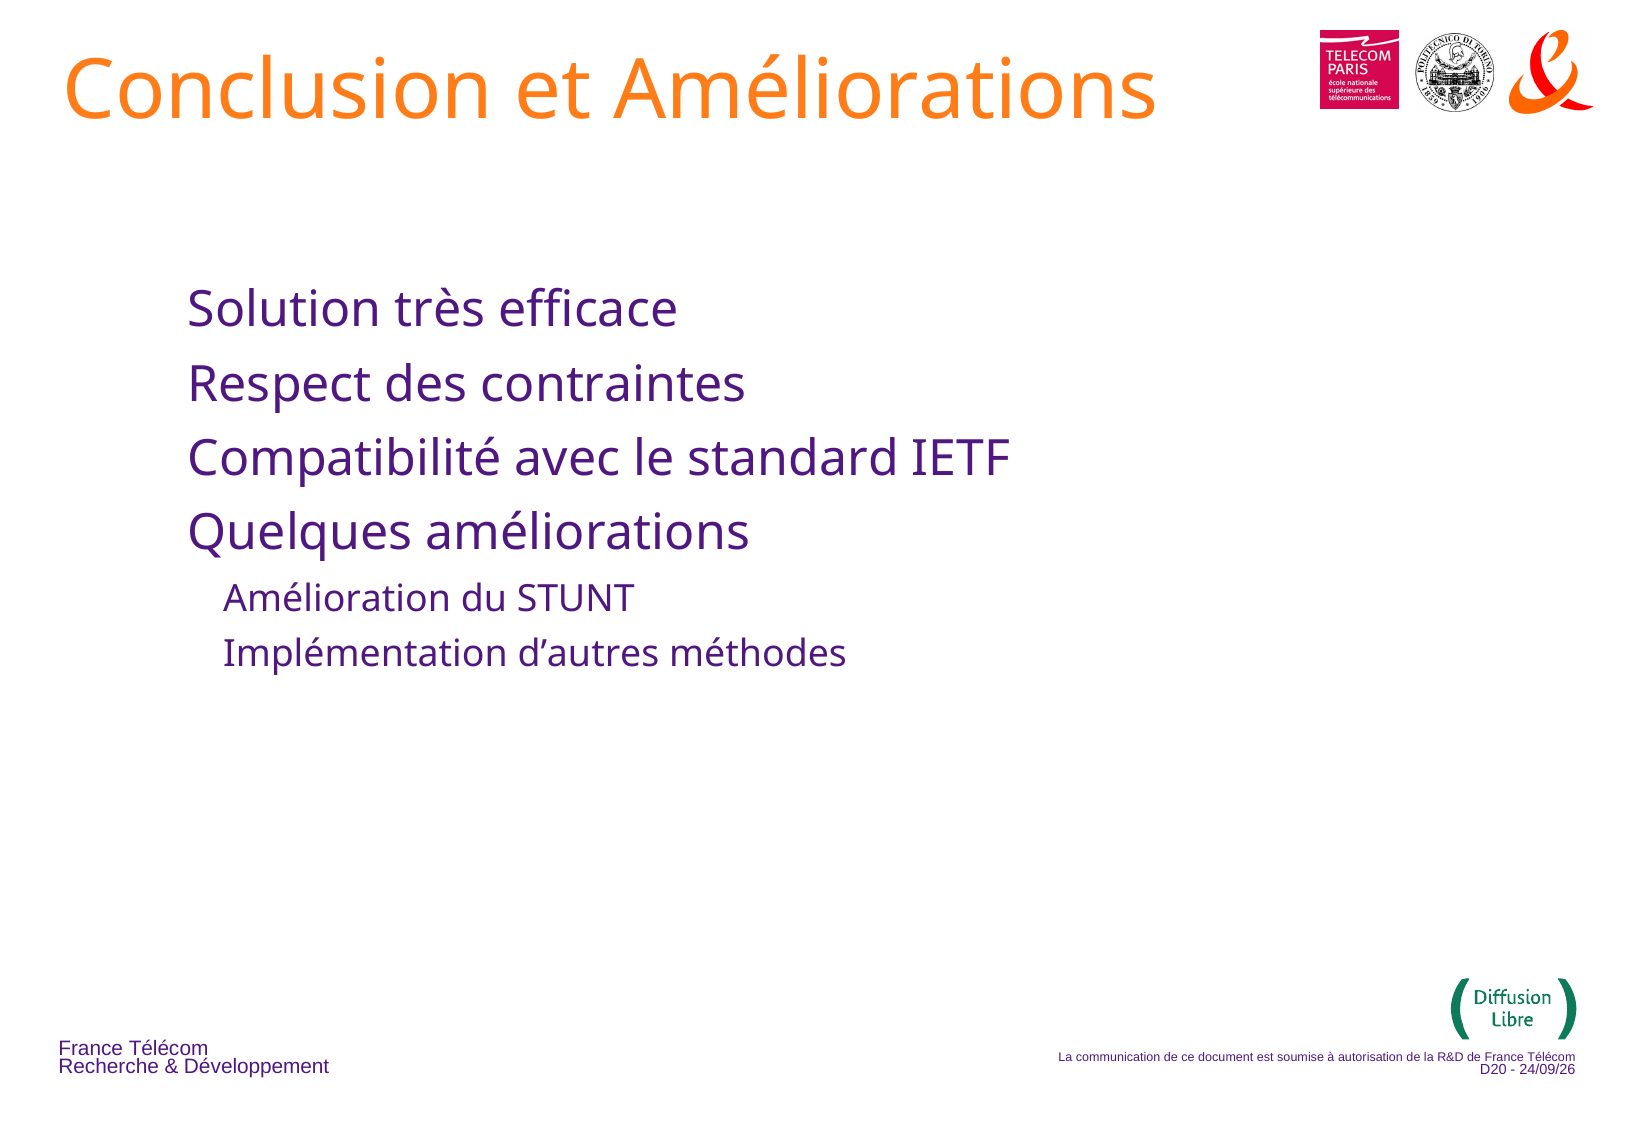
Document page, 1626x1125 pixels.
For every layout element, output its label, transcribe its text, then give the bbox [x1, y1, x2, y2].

title Conclusion et Améliorations [48, 37, 1409, 201]
picture [1320, 30, 1399, 109]
picture [1509, 30, 1593, 114]
picture [1415, 33, 1494, 112]
list Solution très efficace Respect des contraintes Compatibilité avec le standard IETF Quelques améliorations Amélioration du STUNT Implémentation d’autres méthodes [135, 264, 1404, 996]
